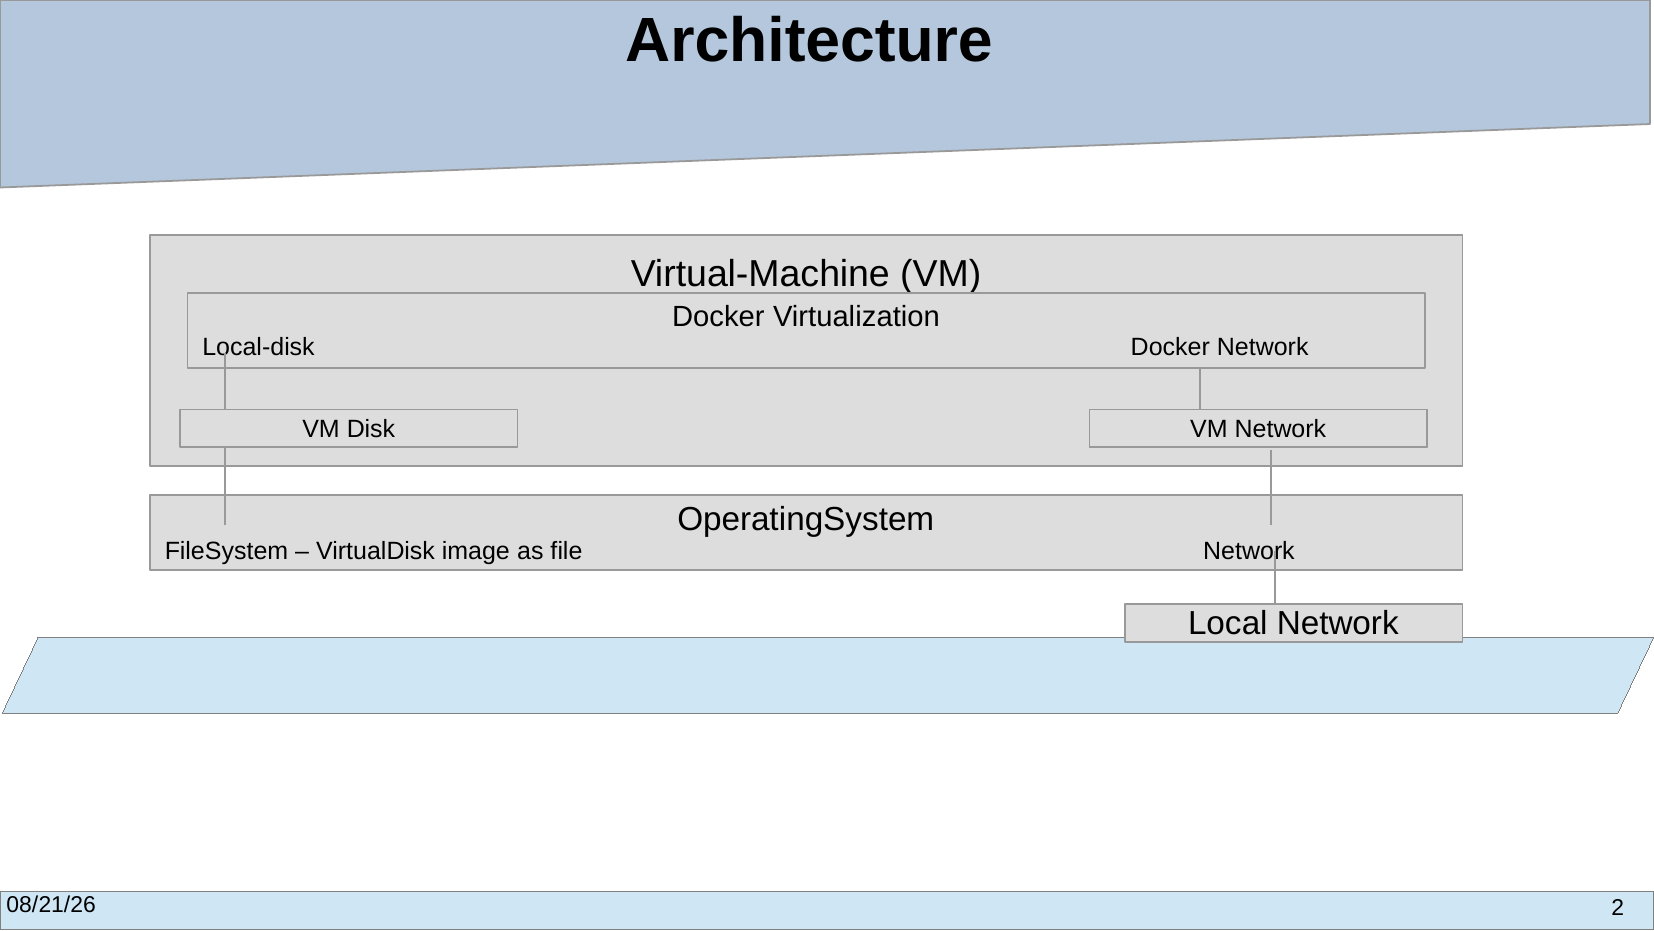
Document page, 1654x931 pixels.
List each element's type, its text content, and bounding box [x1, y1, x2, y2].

text_box Docker Virtualization Local-disk Docker Network [187, 292, 1425, 368]
text_box VM Disk [180, 409, 518, 447]
title Architecture [43, 4, 1576, 75]
text_box Local Network [1124, 604, 1463, 642]
text_box OperatingSystem FileSystem – VirtualDisk image as file Network [149, 494, 1463, 570]
text_box VM Network [1089, 409, 1428, 447]
text_box Virtual-Machine (VM) [149, 235, 1463, 466]
